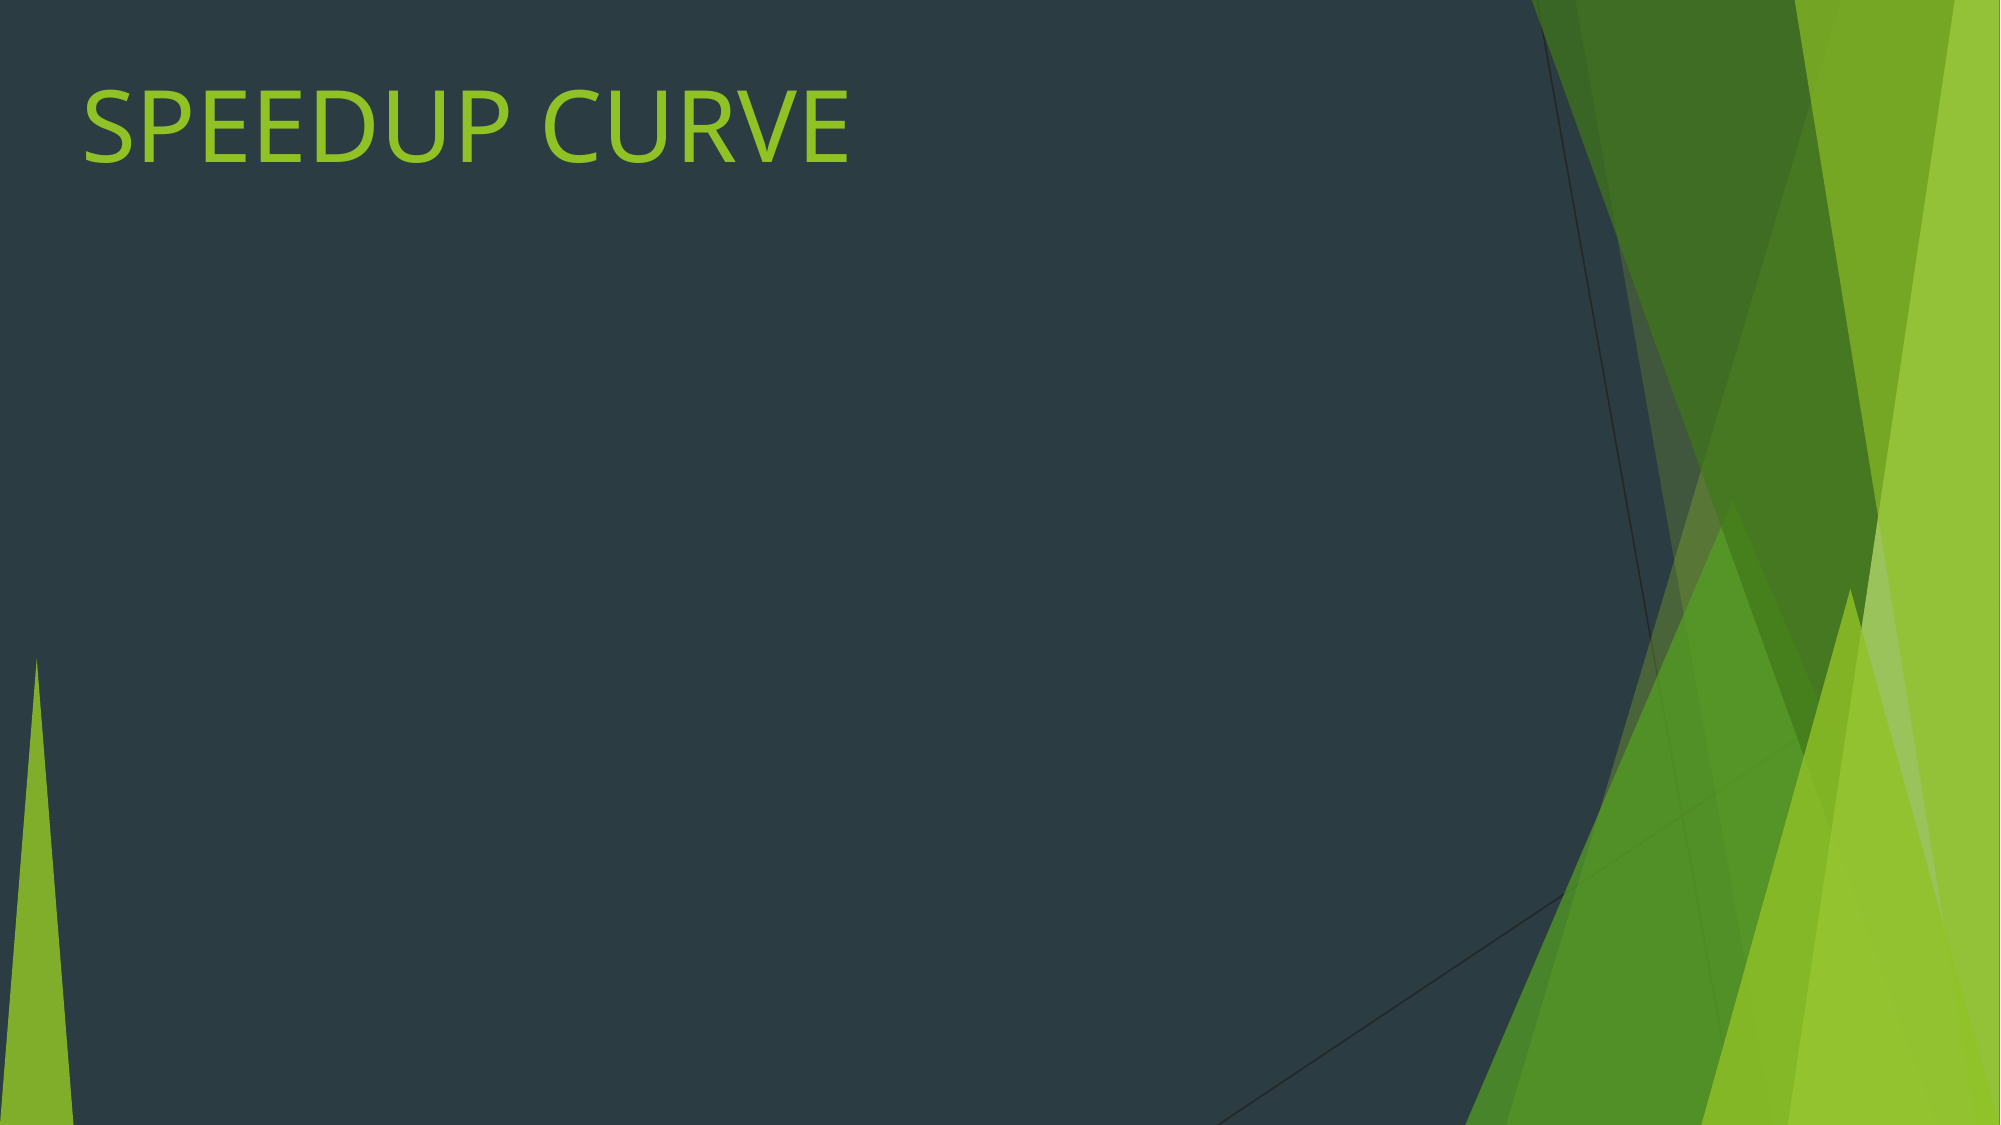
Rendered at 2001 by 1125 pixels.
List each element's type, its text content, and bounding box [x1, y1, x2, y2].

title SPEEDUP CURVE [66, 55, 1477, 213]
